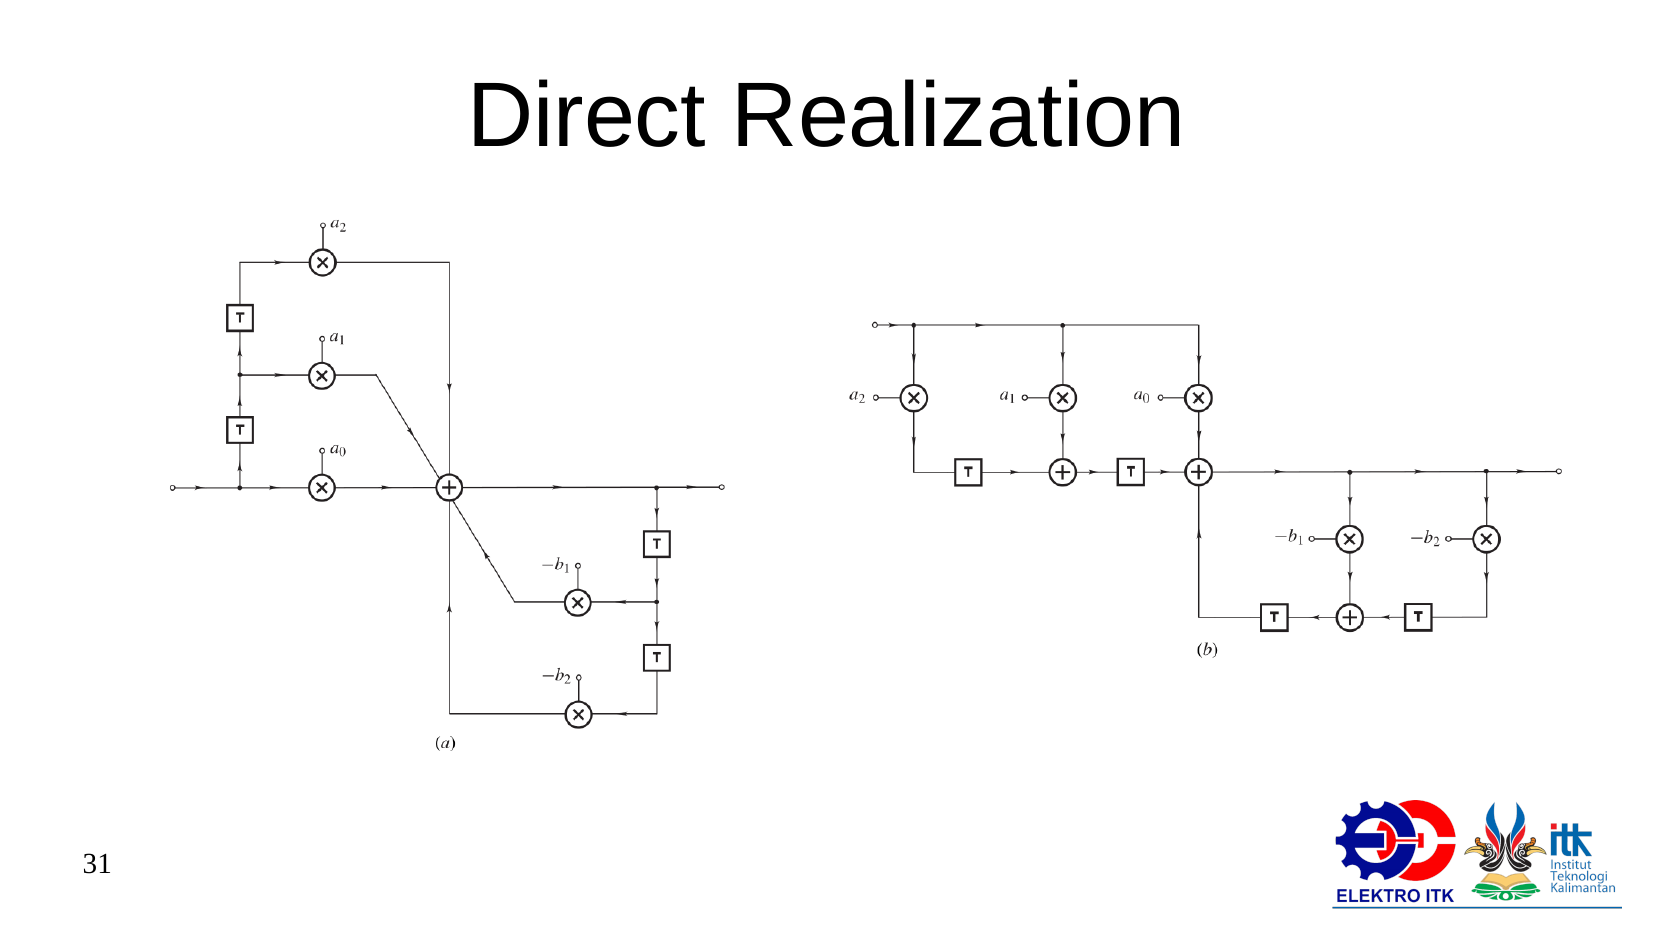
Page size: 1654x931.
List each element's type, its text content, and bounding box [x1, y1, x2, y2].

picture [1332, 800, 1622, 918]
picture [164, 217, 728, 758]
title Direct Realization [82, 37, 1571, 193]
picture [845, 310, 1572, 664]
